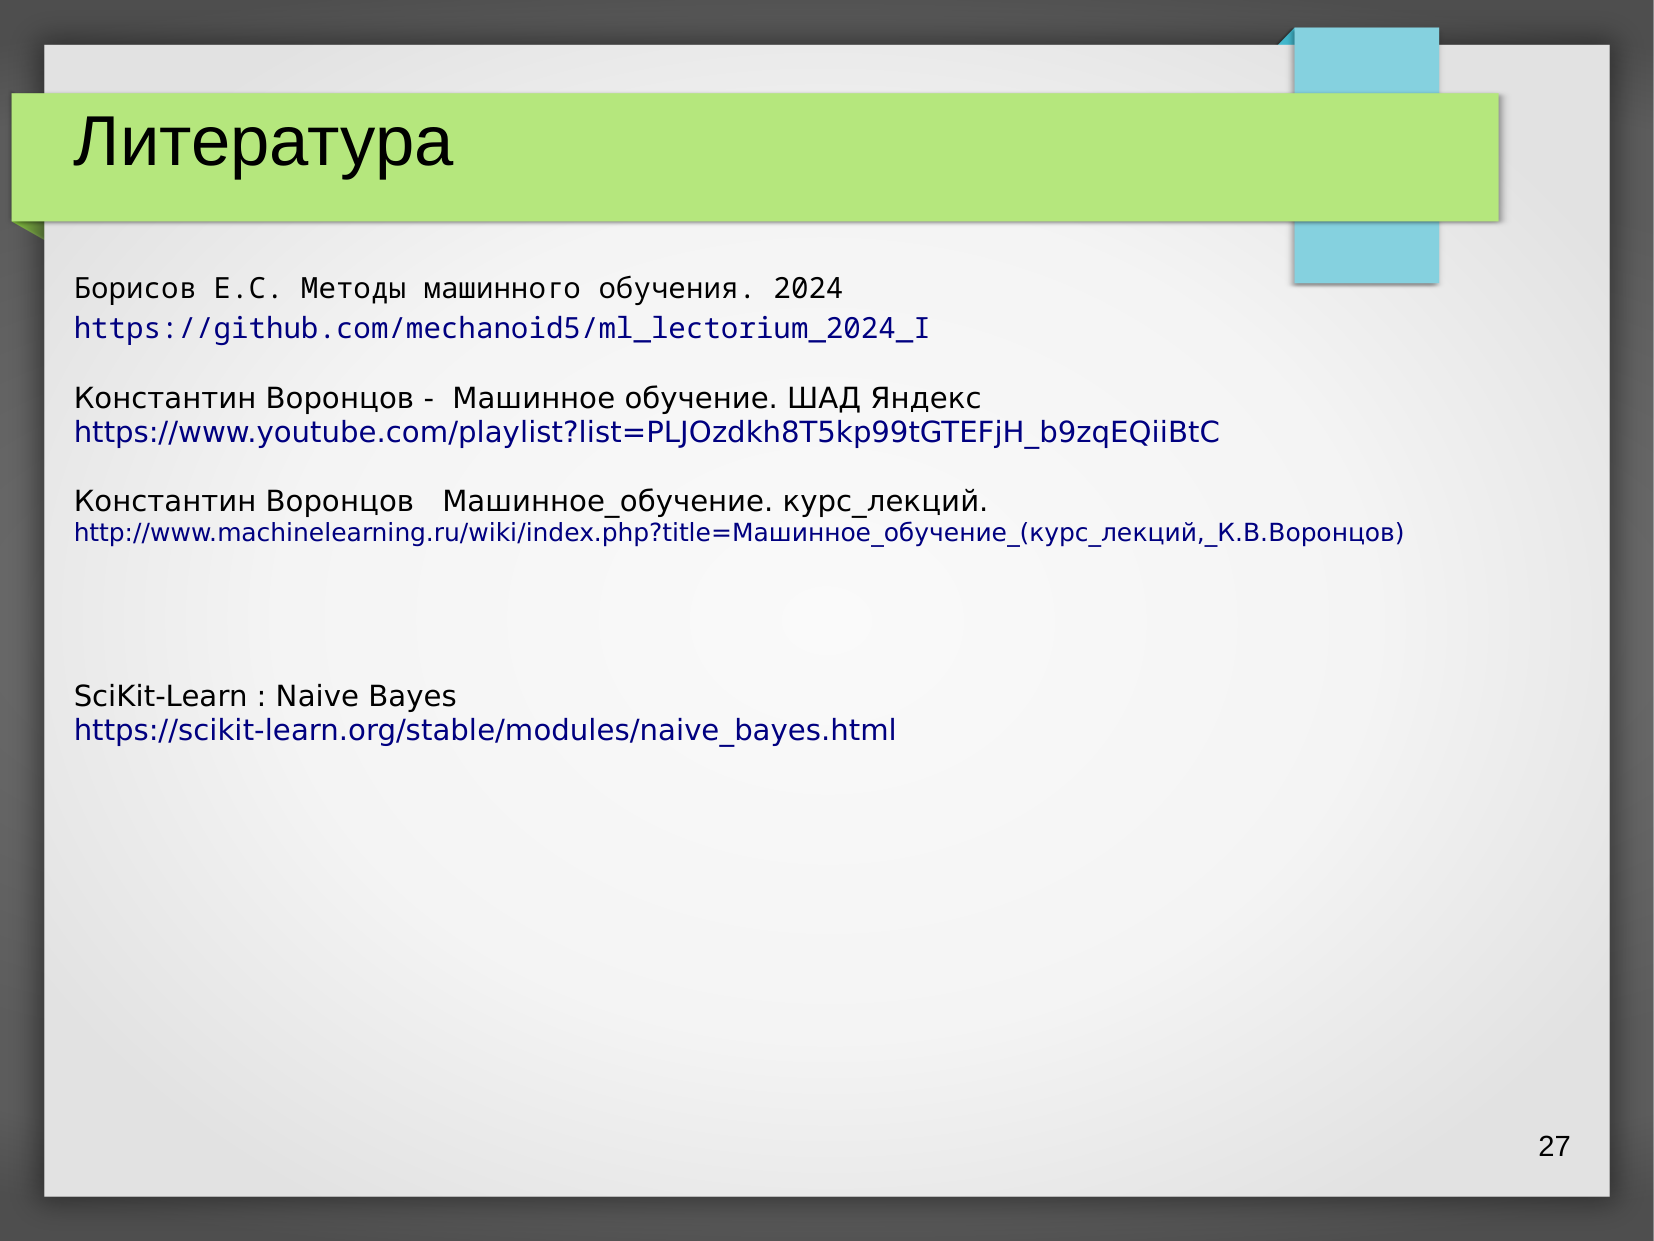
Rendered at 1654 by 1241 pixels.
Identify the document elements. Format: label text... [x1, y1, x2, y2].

text_box Литература [59, 94, 1004, 189]
text_box Борисов Е.С. Методы машинного обучения. 2024 https://github.com/mechanoid5/ml_lectorium_2024_I Константин Воронцов - Машинное обучение. ШАД Яндексhttps://www.youtube.com/playlist?list=PLJOzdkh8T5kp99tGTEFjH_b9zqEQiiBtC Константин Воронцов Машинное_обучение. курс_лекций. http://www.machinelearning.ru/wiki/index.php?title=Машинное_обучение_(курс_лекций,_К.В.Воронцов) SciKit-Learn : Naive Bayes https://scikit-learn.org/stable/modules/naive_bayes.html [59, 259, 1595, 813]
picture [0, 0, 1654, 1241]
